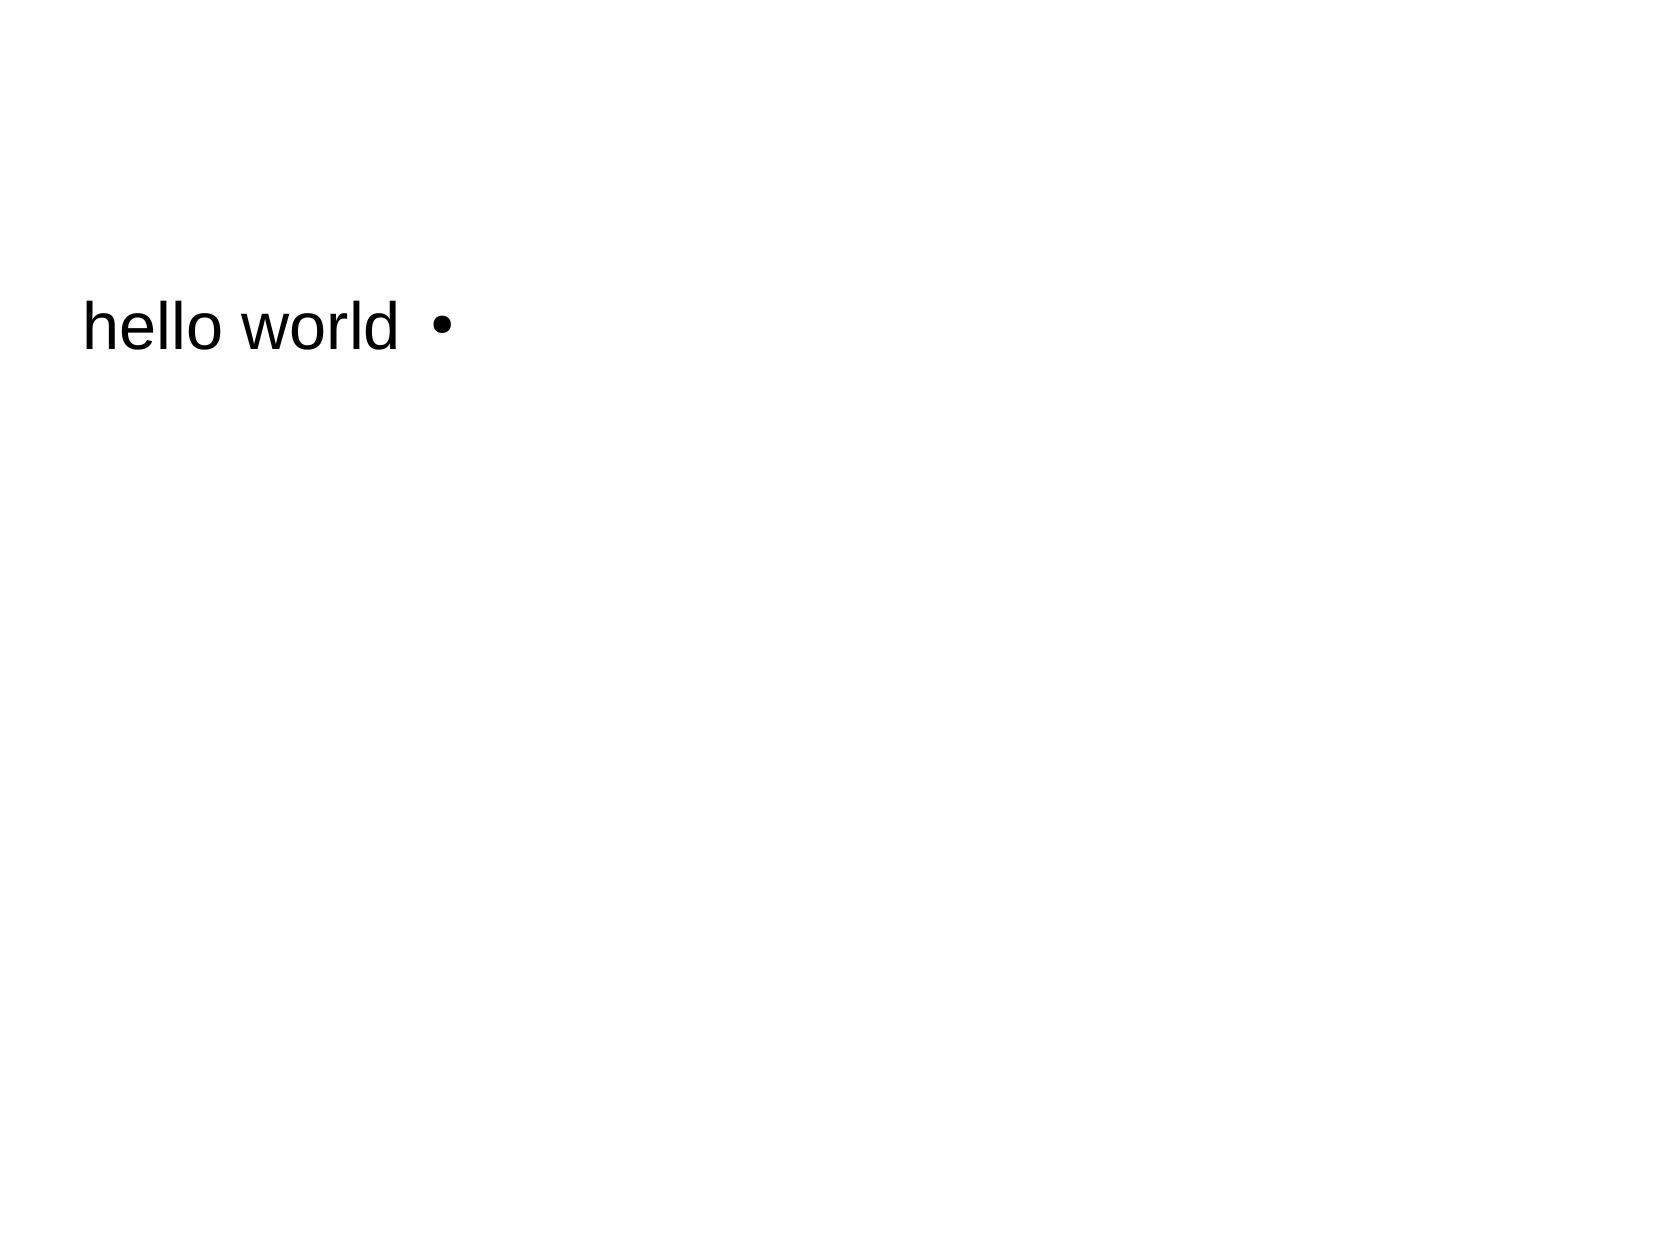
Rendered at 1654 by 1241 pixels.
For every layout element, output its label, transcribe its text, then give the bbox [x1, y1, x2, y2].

list hello world [82, 288, 1571, 1031]
